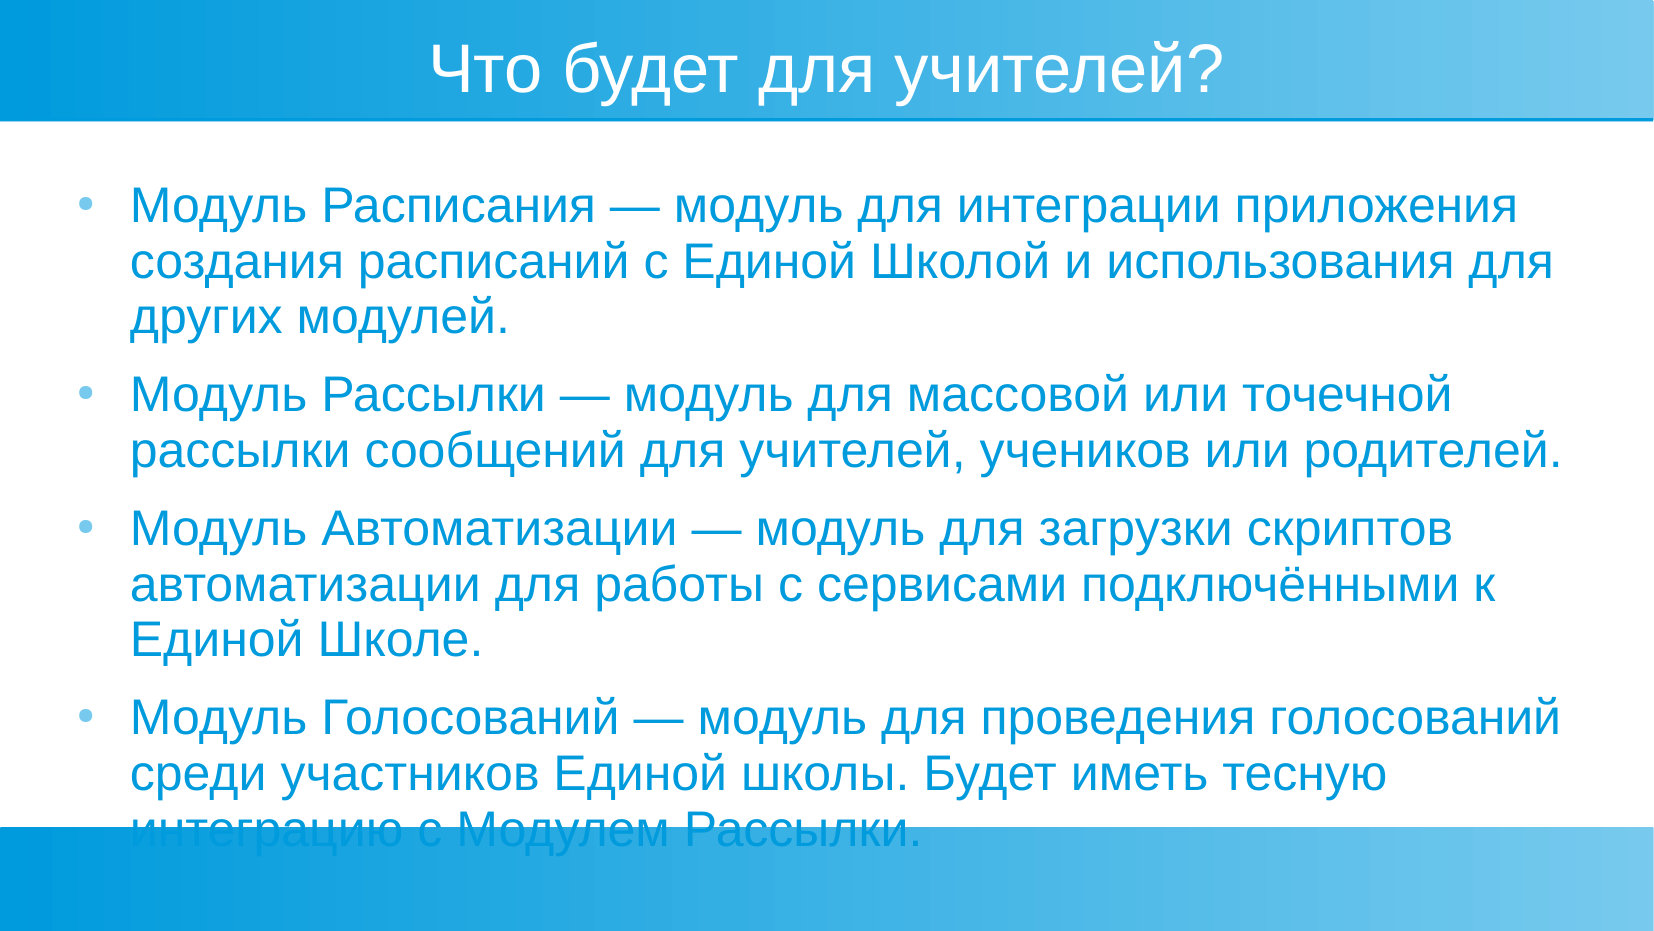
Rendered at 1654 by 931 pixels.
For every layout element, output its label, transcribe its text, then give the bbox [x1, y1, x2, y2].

list Модуль Расписания — модуль для интеграции приложения создания расписаний с Единой Школой и использования для других модулей. Модуль Рассылки — модуль для массовой или точечной рассылки сообщений для учителей, учеников или родителей. Модуль Автоматизации — модуль для загрузки скриптов автоматизации для работы с сервисами подключёнными к Единой Школе. Модуль Голосований — модуль для проведения голосований среди участников Единой школы. Будет иметь тесную интеграцию с Модулем Рассылки. [59, 177, 1595, 768]
title Что будет для учителей? [59, 29, 1595, 108]
